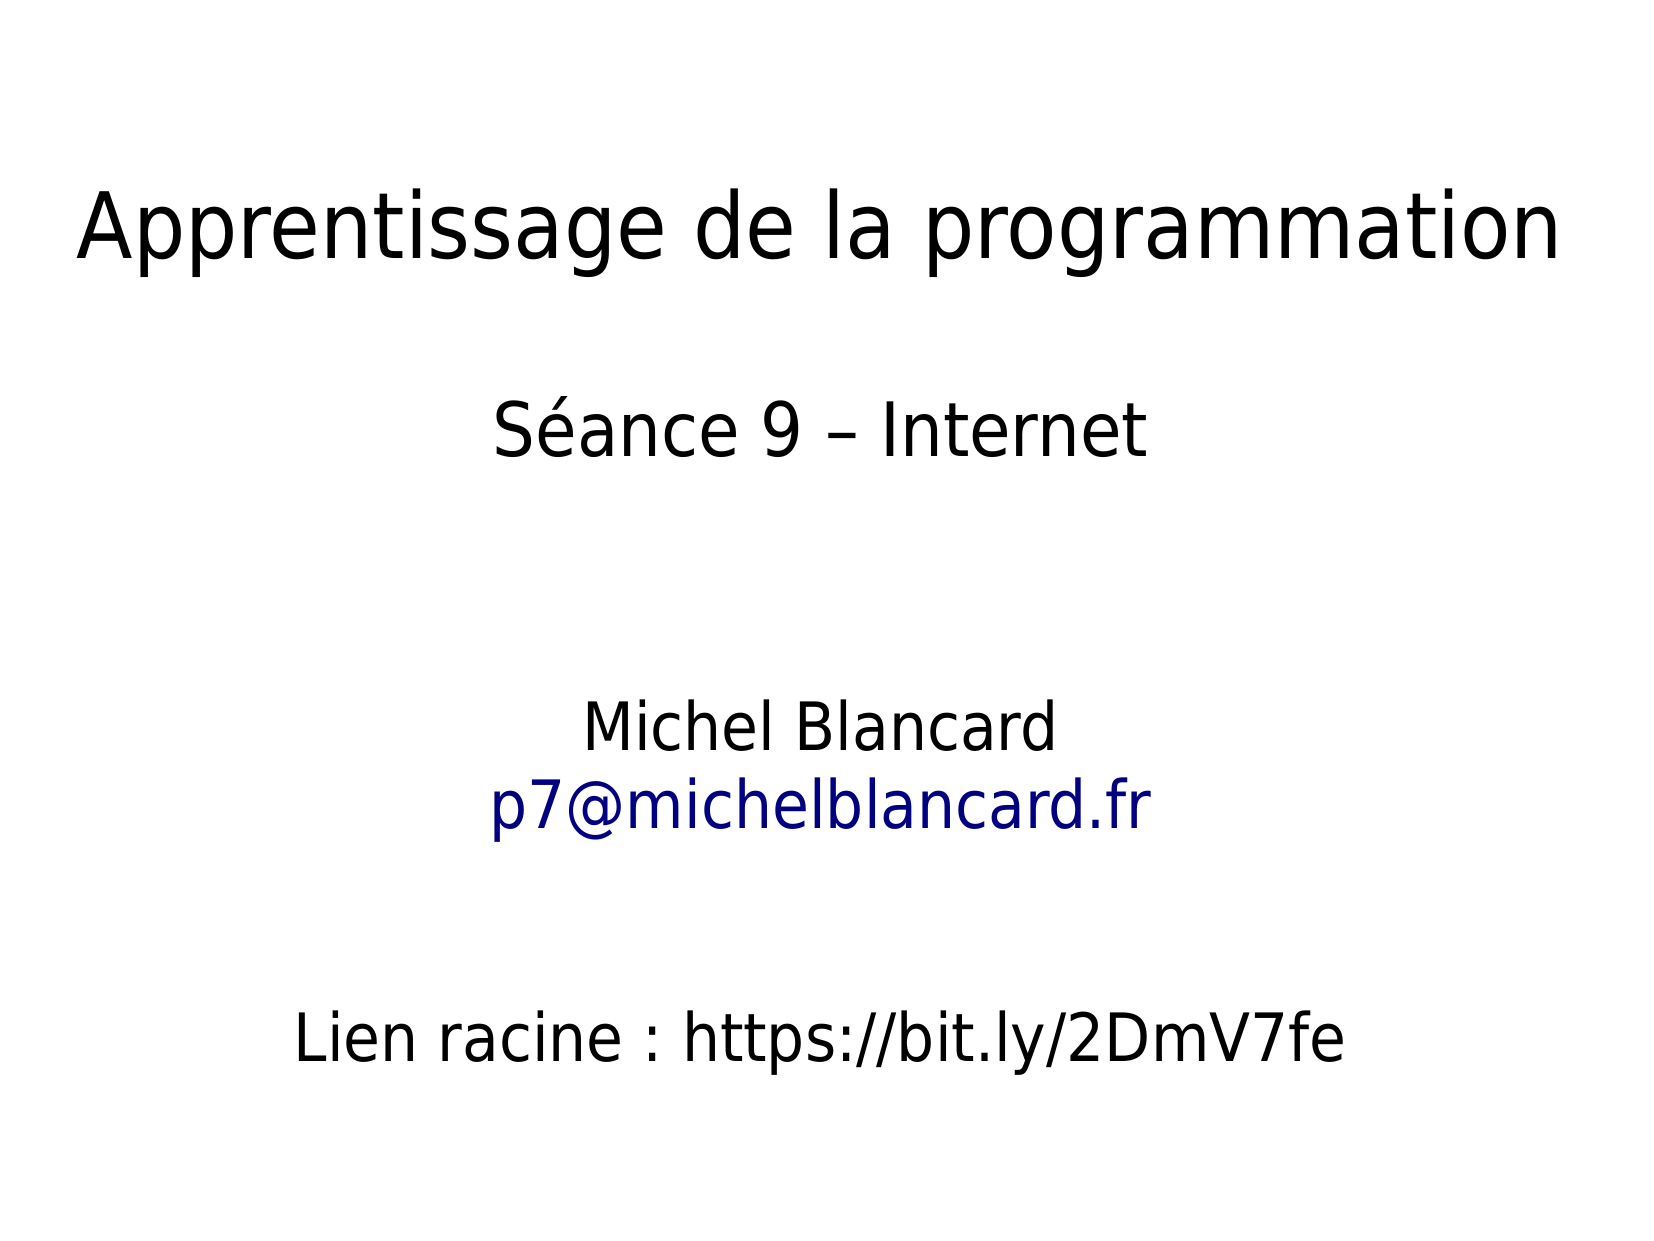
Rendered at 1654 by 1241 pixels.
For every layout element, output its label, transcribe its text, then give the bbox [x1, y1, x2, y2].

title Apprentissage de la programmation Séance 9 – Internet Michel Blancard p7@michelblancard.fr Lien racine : https://bit.ly/2DmV7fe [35, 129, 1607, 1122]
